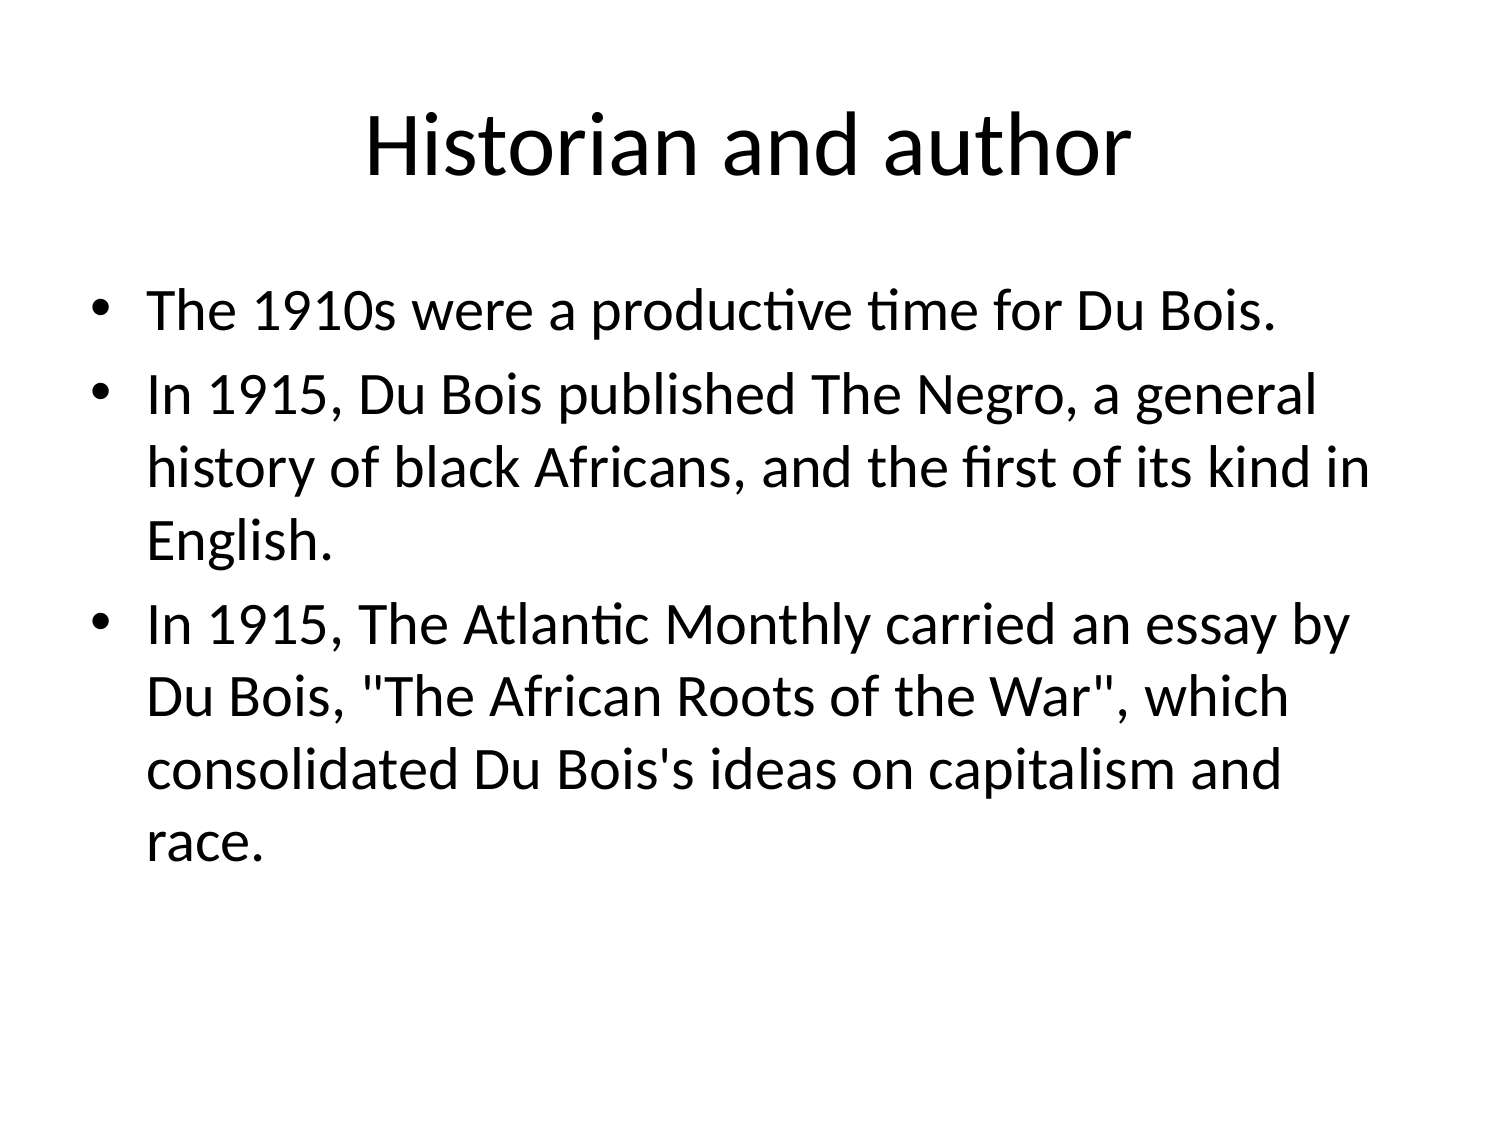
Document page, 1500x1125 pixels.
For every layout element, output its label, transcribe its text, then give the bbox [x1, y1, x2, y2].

list The 1910s were a productive time for Du Bois. In 1915, Du Bois published The Negro, a general history of black Africans, and the first of its kind in English. In 1915, The Atlantic Monthly carried an essay by Du Bois, "The African Roots of the War", which consolidated Du Bois's ideas on capitalism and race. [75, 262, 1425, 1005]
title Historian and author [75, 45, 1425, 233]
